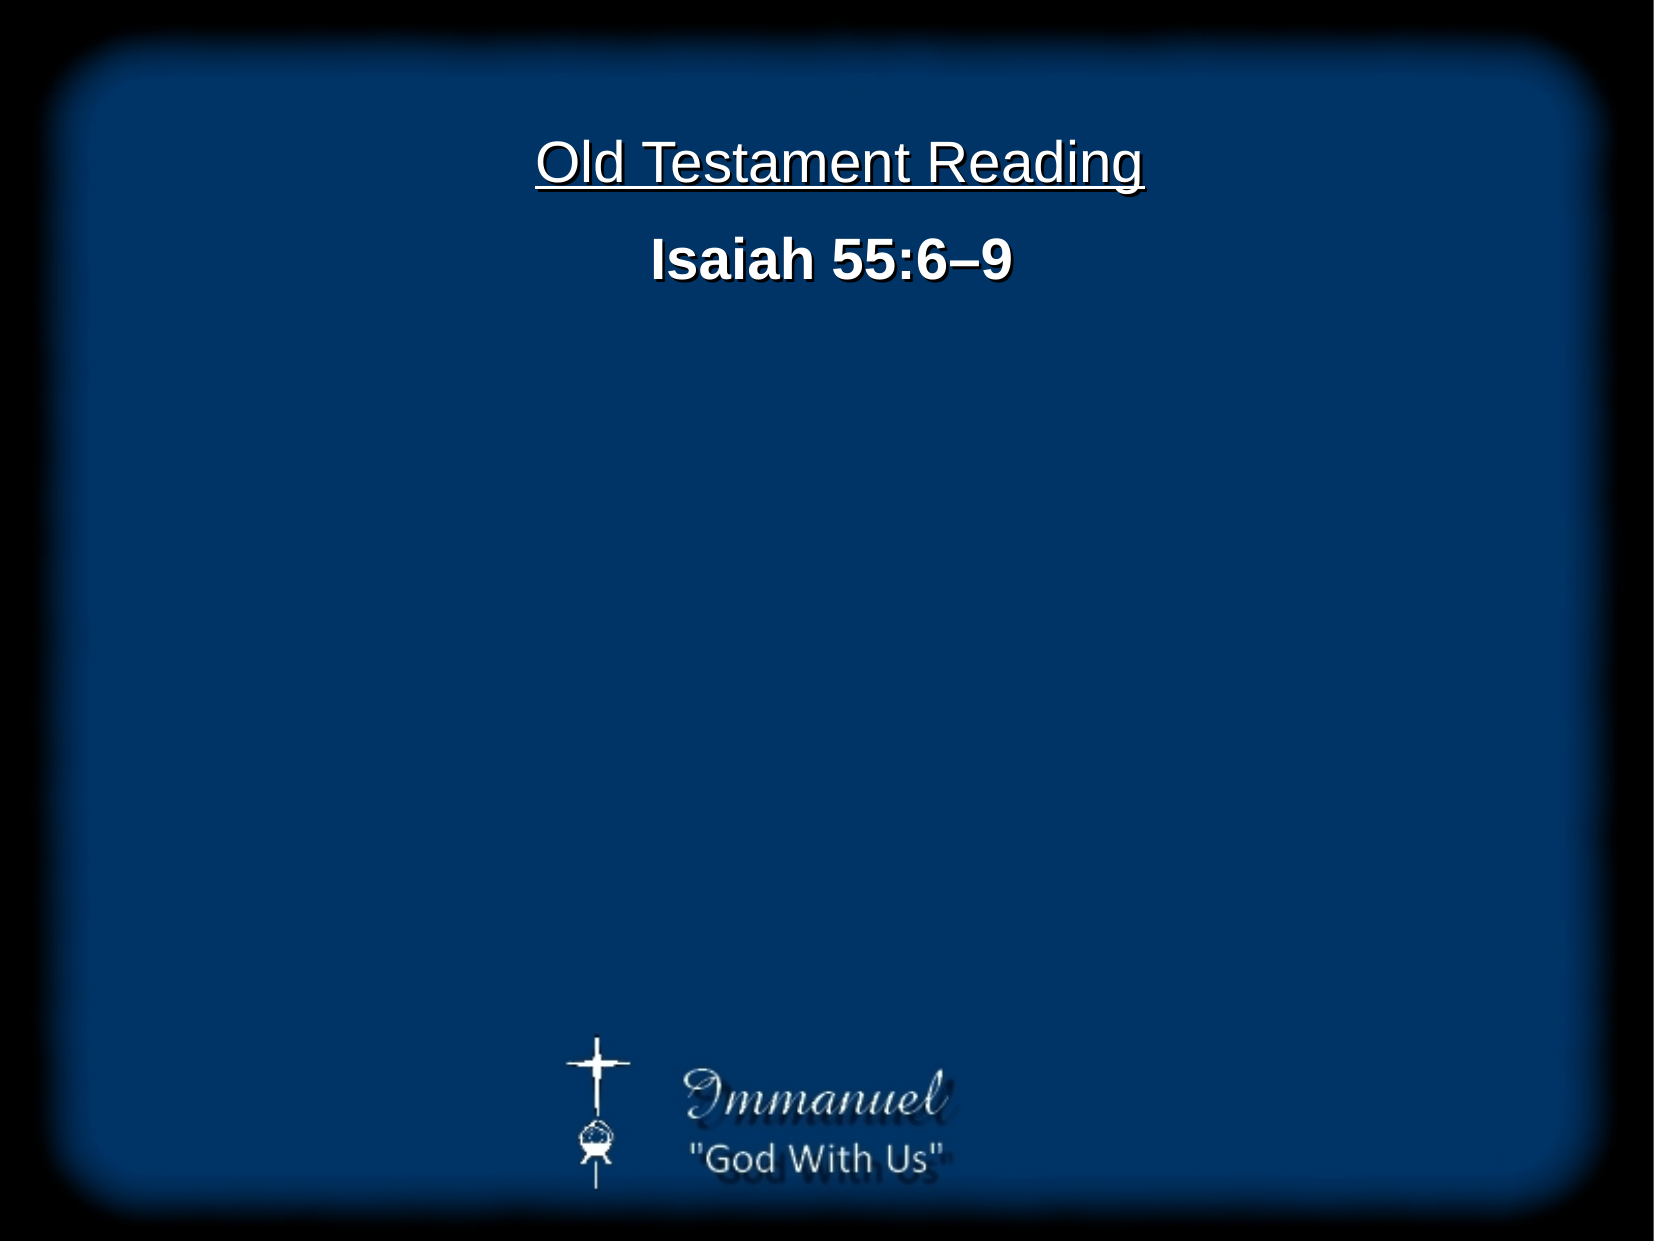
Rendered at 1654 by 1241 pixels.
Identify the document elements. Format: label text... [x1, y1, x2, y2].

picture [0, 0, 1654, 1241]
text_box Old Testament Reading Isaiah 55:6–9 [90, 90, 1591, 316]
